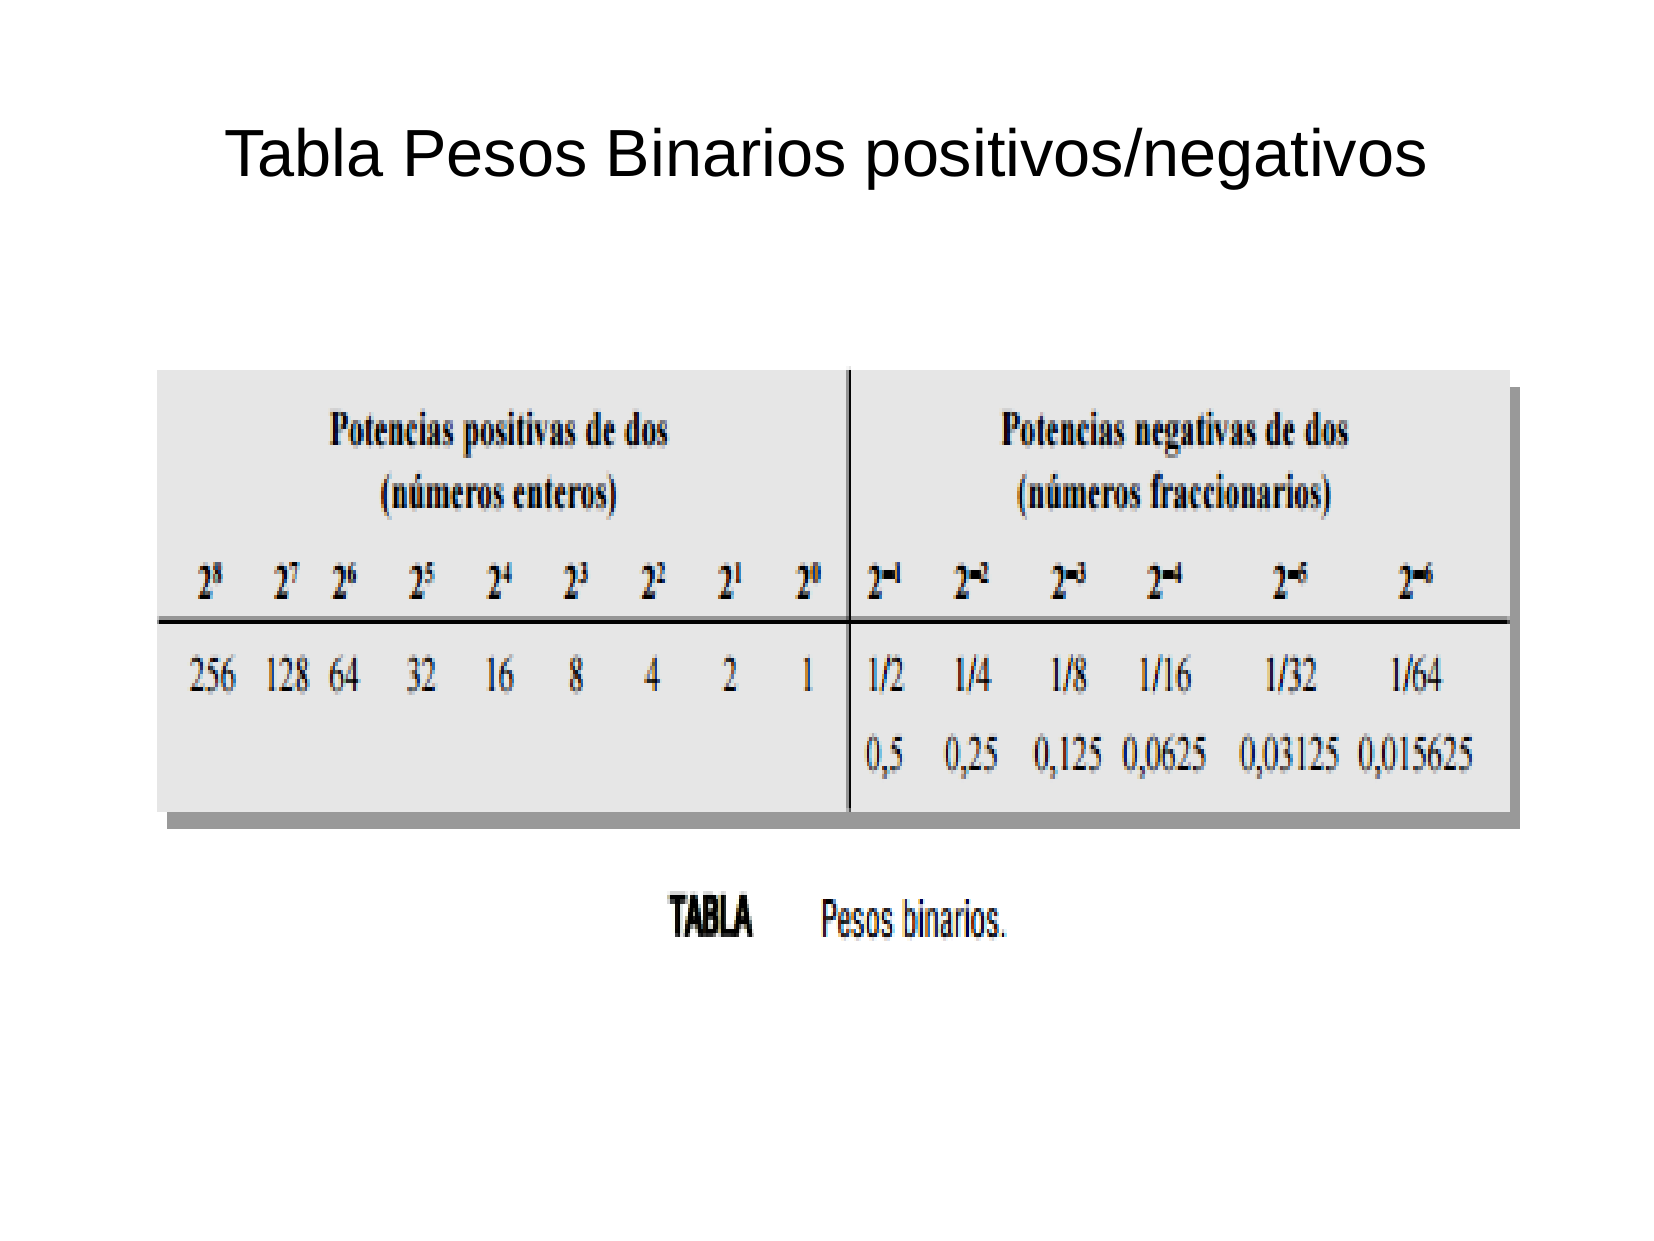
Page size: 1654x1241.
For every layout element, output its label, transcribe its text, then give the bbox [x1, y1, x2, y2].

picture [147, 354, 1536, 975]
title Tabla Pesos Binarios positivos/negativos [82, 49, 1571, 257]
